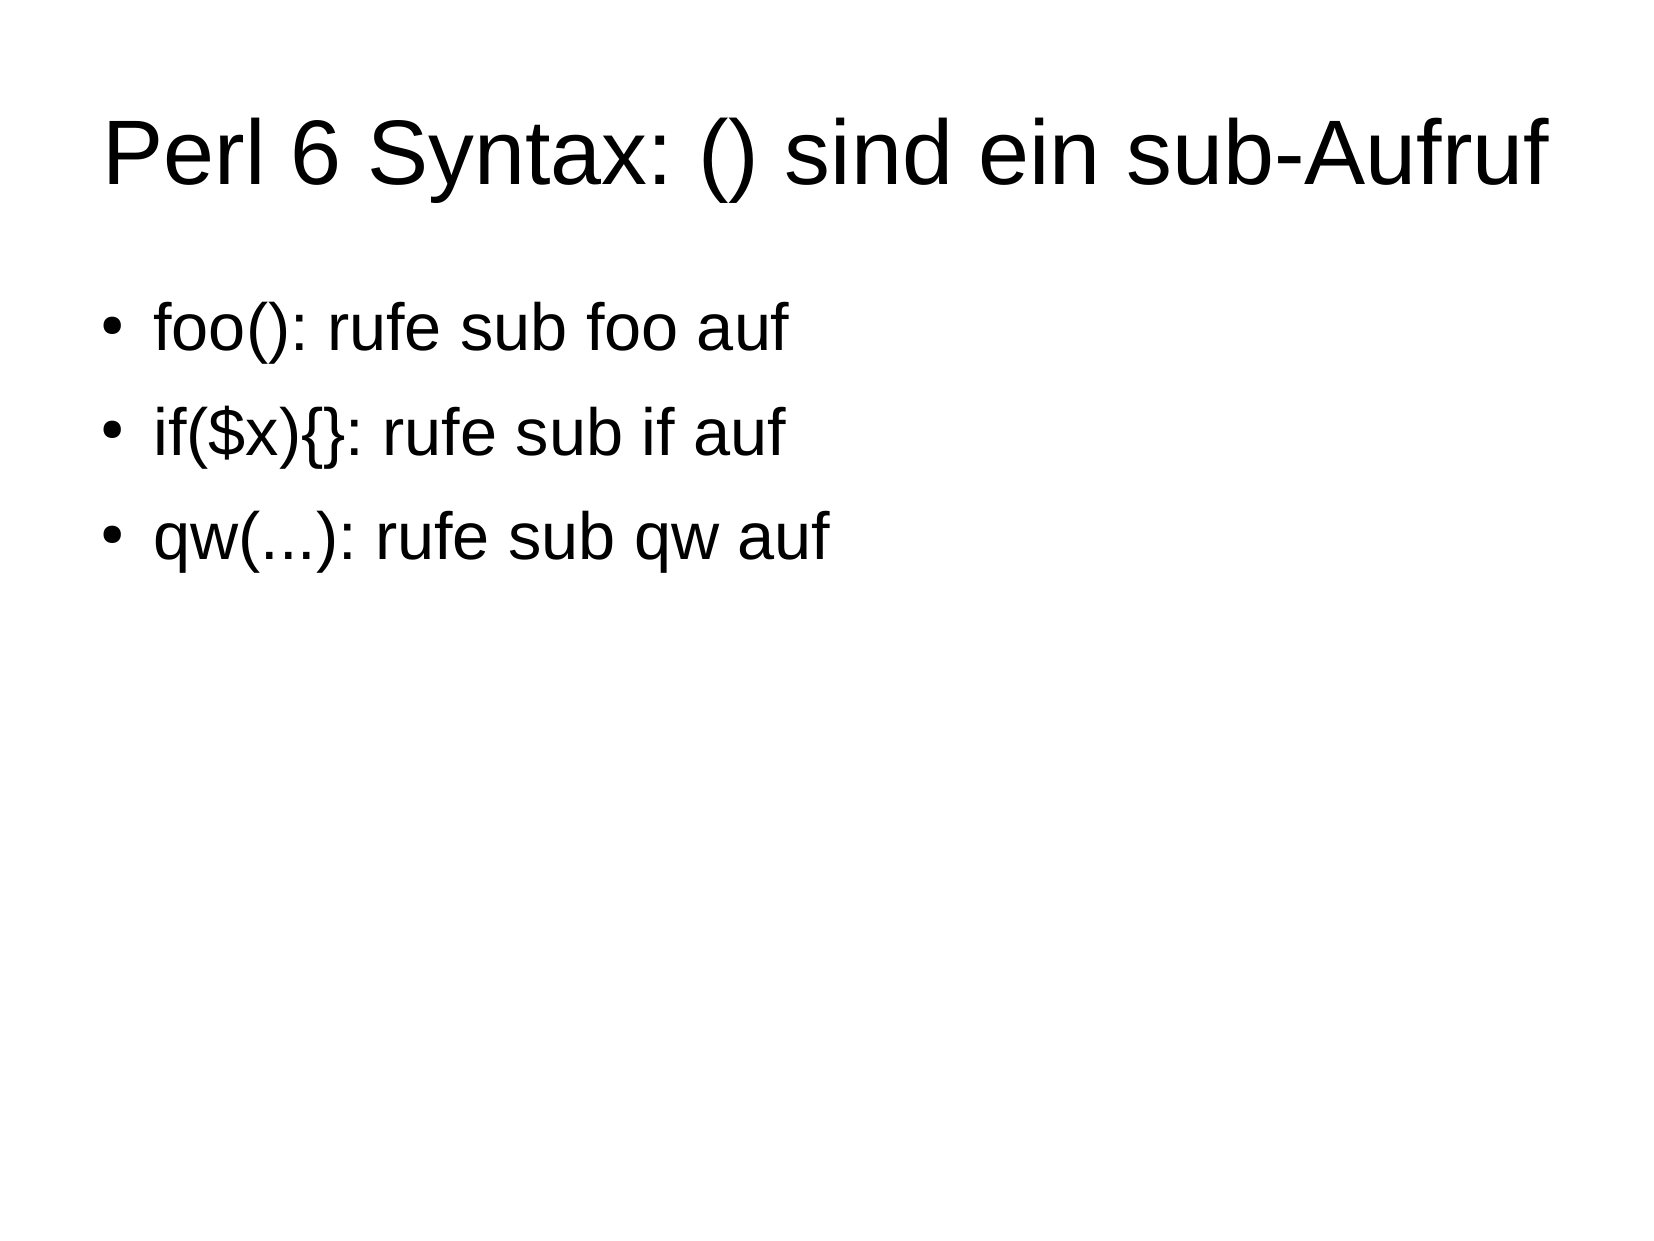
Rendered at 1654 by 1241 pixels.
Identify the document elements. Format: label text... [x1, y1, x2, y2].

list foo(): rufe sub foo auf if($x){}: rufe sub if auf qw(...): rufe sub qw auf [82, 290, 1571, 1010]
title Perl 6 Syntax: () sind ein sub-Aufruf [82, 49, 1571, 257]
